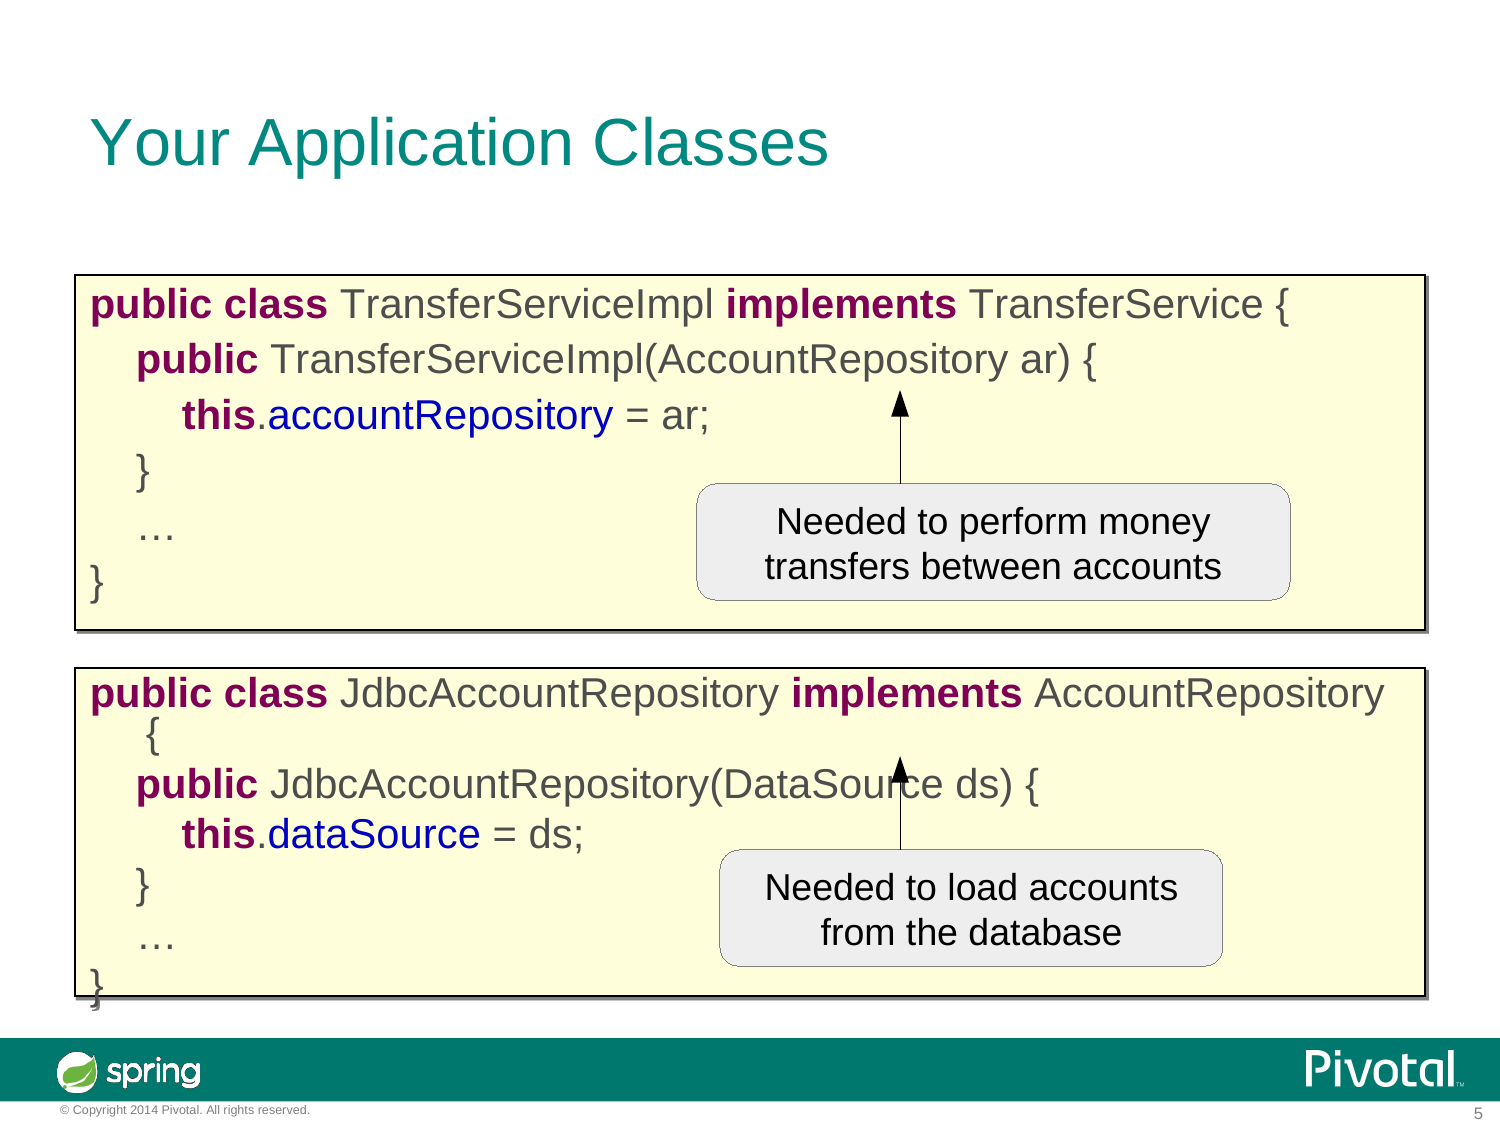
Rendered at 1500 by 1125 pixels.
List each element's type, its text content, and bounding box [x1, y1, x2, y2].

text_box public class JdbcAccountRepository implements AccountRepository { public JdbcAccountRepository(DataSource ds) { this.dataSource = ds; } … } [74, 668, 1426, 996]
list public class TransferServiceImpl implements TransferService { public TransferServiceImpl(AccountRepository ar) { this.accountRepository = ar; } … } [75, 274, 1426, 631]
text_box Needed to perform money transfers between accounts [696, 483, 1291, 601]
picture [32, 1041, 210, 1103]
picture [1306, 1050, 1464, 1087]
text_box Needed to load accounts from the database [719, 849, 1223, 967]
title Your Application Classes [75, 45, 1426, 233]
